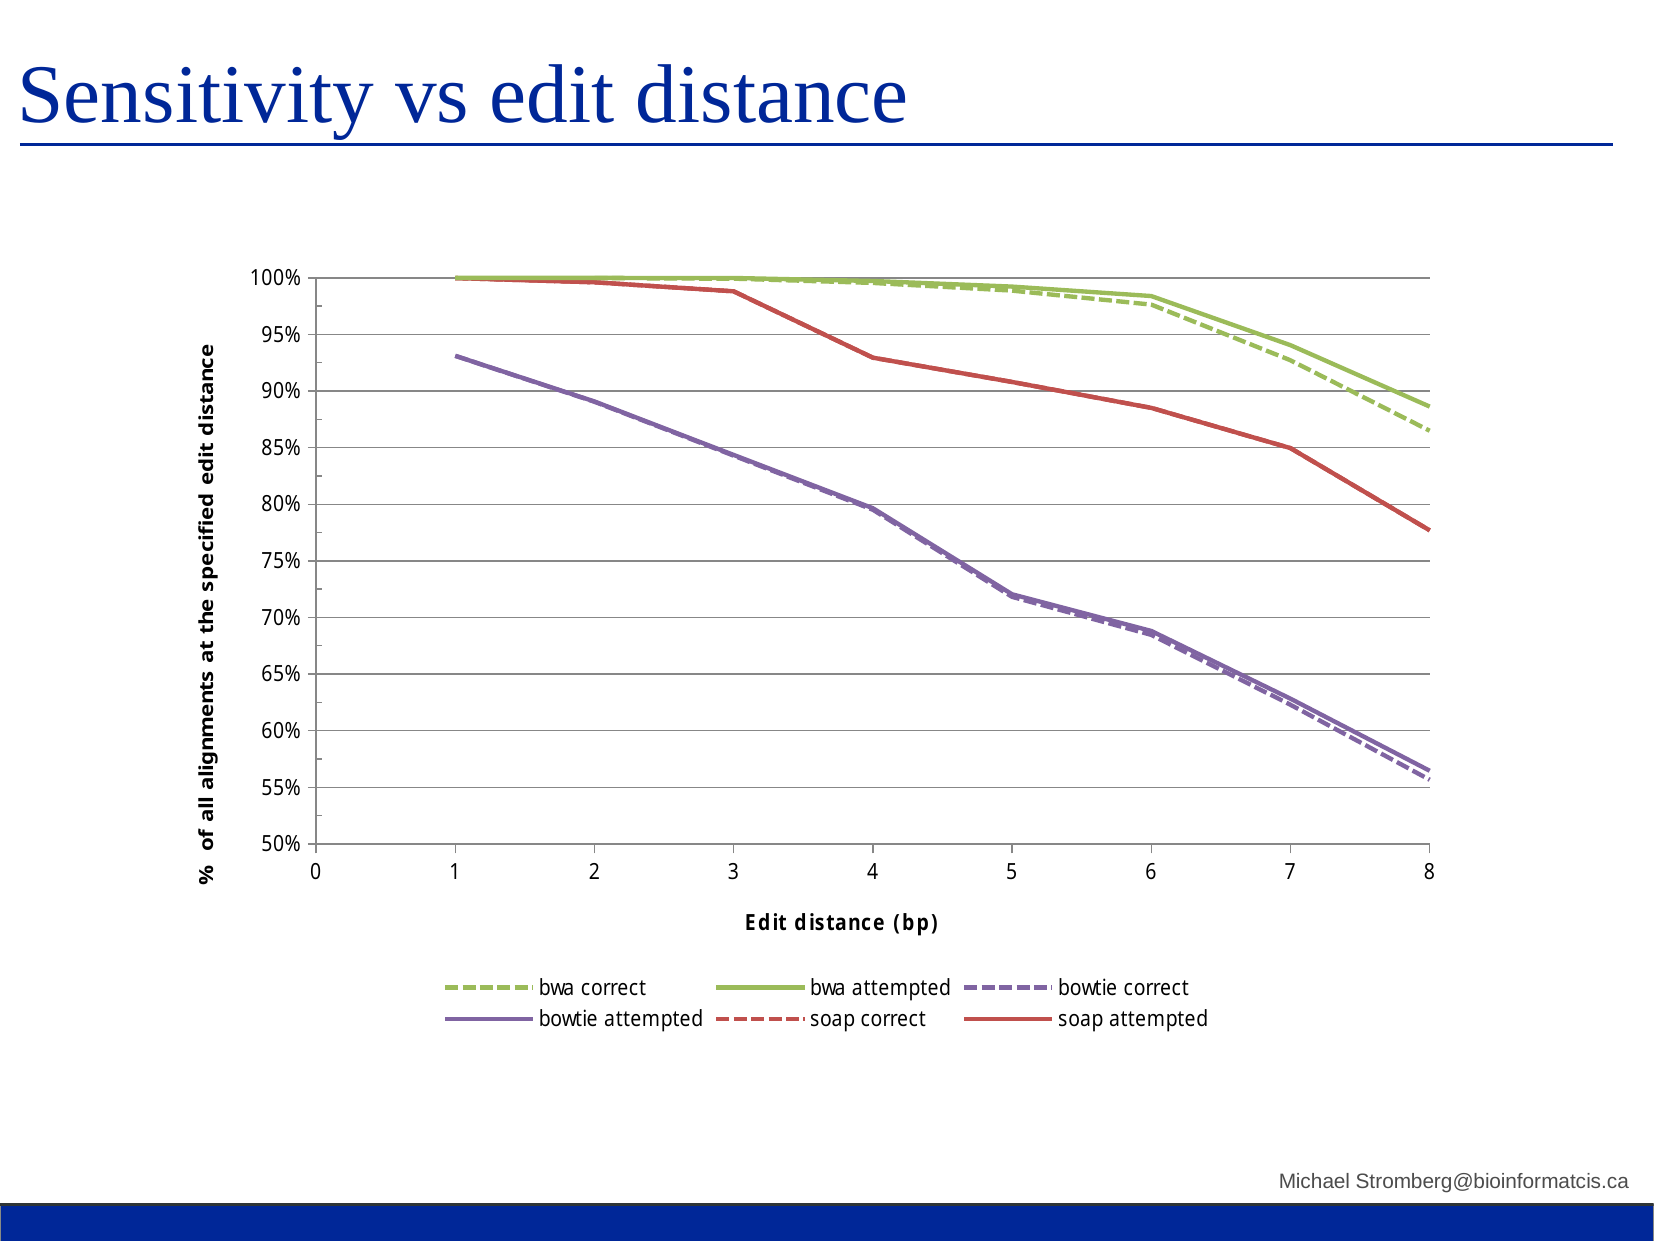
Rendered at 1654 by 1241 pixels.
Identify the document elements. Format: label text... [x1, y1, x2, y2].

picture [164, 231, 1489, 1050]
text_box Michael Stromberg@bioinformatcis.ca [1263, 1161, 1644, 1201]
title Sensitivity vs edit distance [17, 0, 1589, 198]
